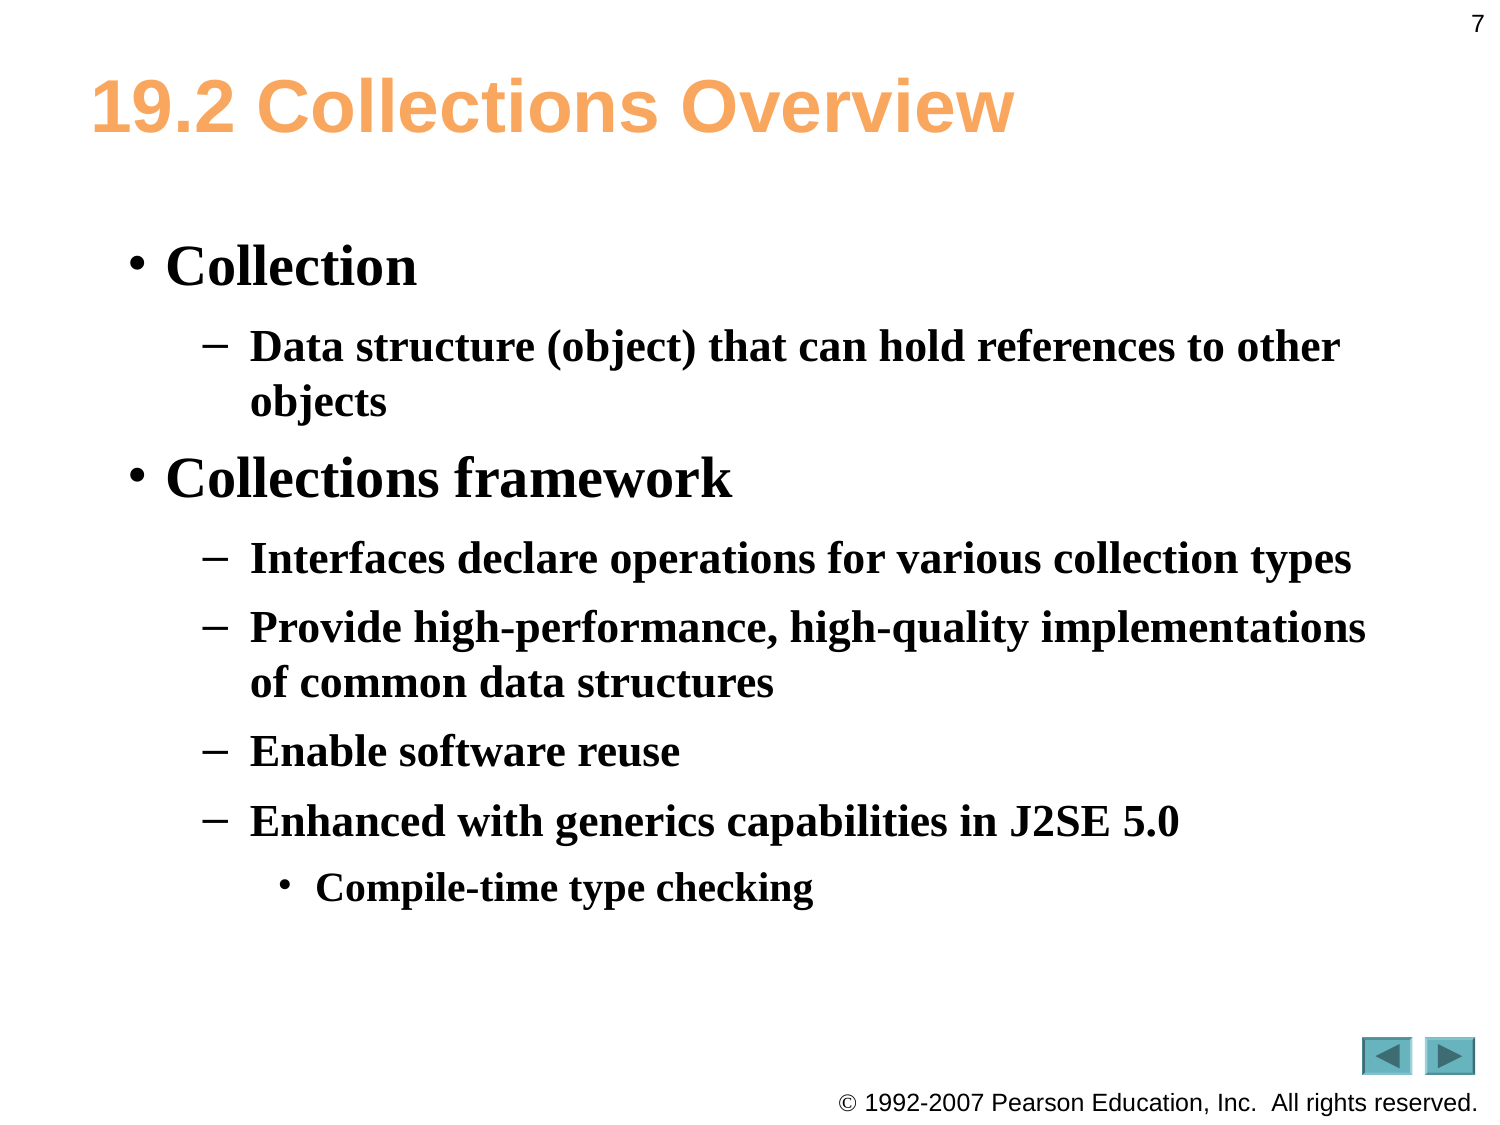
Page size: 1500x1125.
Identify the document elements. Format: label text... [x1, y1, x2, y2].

list Collection Data structure (object) that can hold references to other objects Collections framework Interfaces declare operations for various collection types Provide high-performance, high-quality implementations of common data structures Enable software reuse Enhanced with generics capabilities in J2SE 5.0 Compile-time type checking [112, 220, 1425, 963]
text_box <number> [1149, 0, 1500, 79]
title 19.2 Collections Overview [75, 12, 1426, 200]
